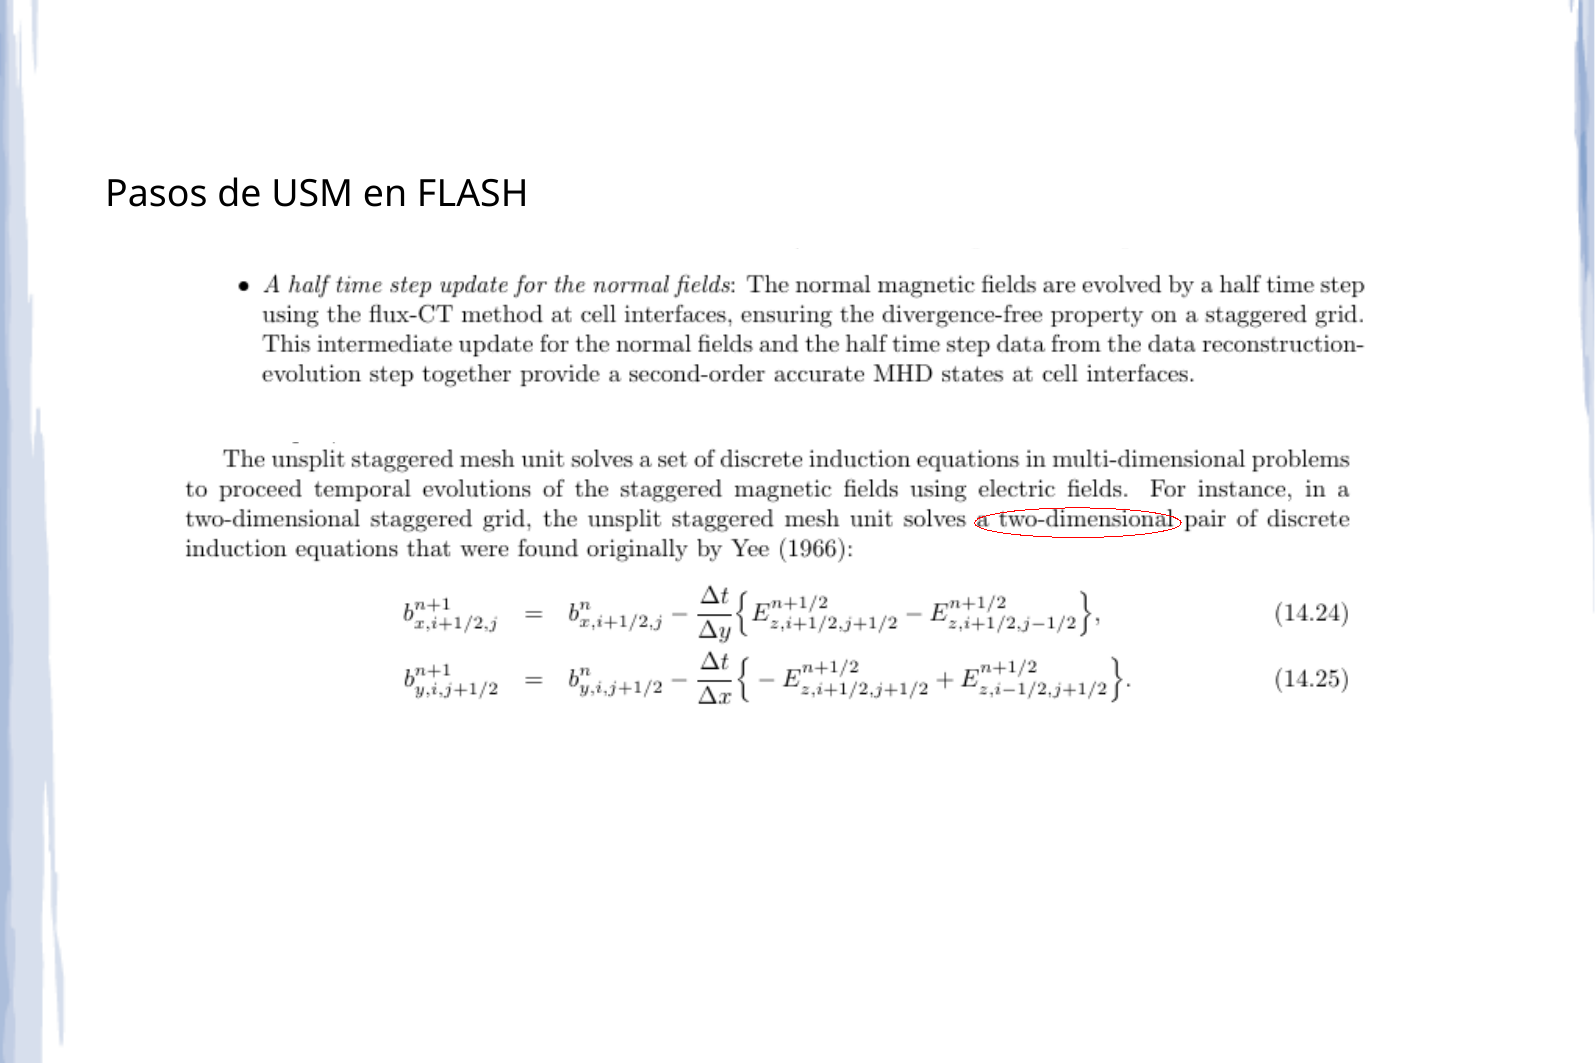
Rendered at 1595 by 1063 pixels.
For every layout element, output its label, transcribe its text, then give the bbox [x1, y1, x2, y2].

picture [0, 0, 1595, 1063]
list Pasos de USM en FLASH [105, 166, 1506, 237]
